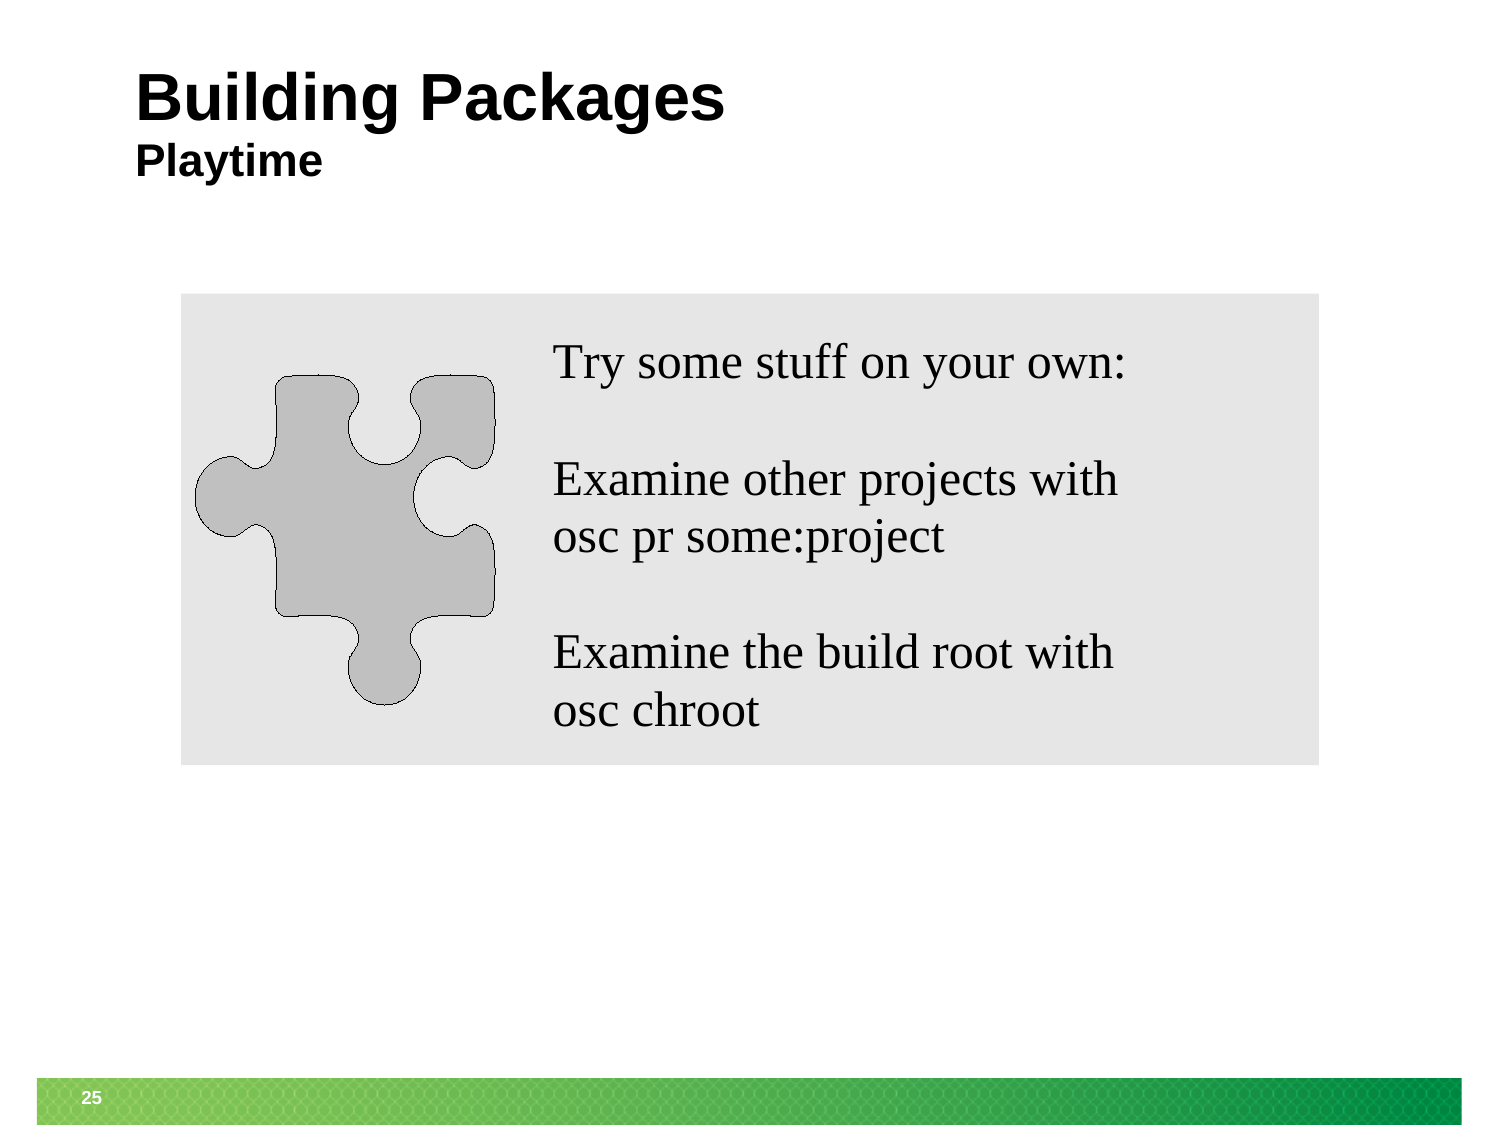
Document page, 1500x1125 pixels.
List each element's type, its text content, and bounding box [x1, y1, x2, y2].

text_box [181, 293, 1319, 766]
picture [36, 1078, 1462, 1125]
title Building Packages Playtime [135, 41, 1372, 204]
text_box Try some stuff on your own: Examine other projects with osc pr some:project Examine the build root with osc chroot [552, 331, 1128, 736]
